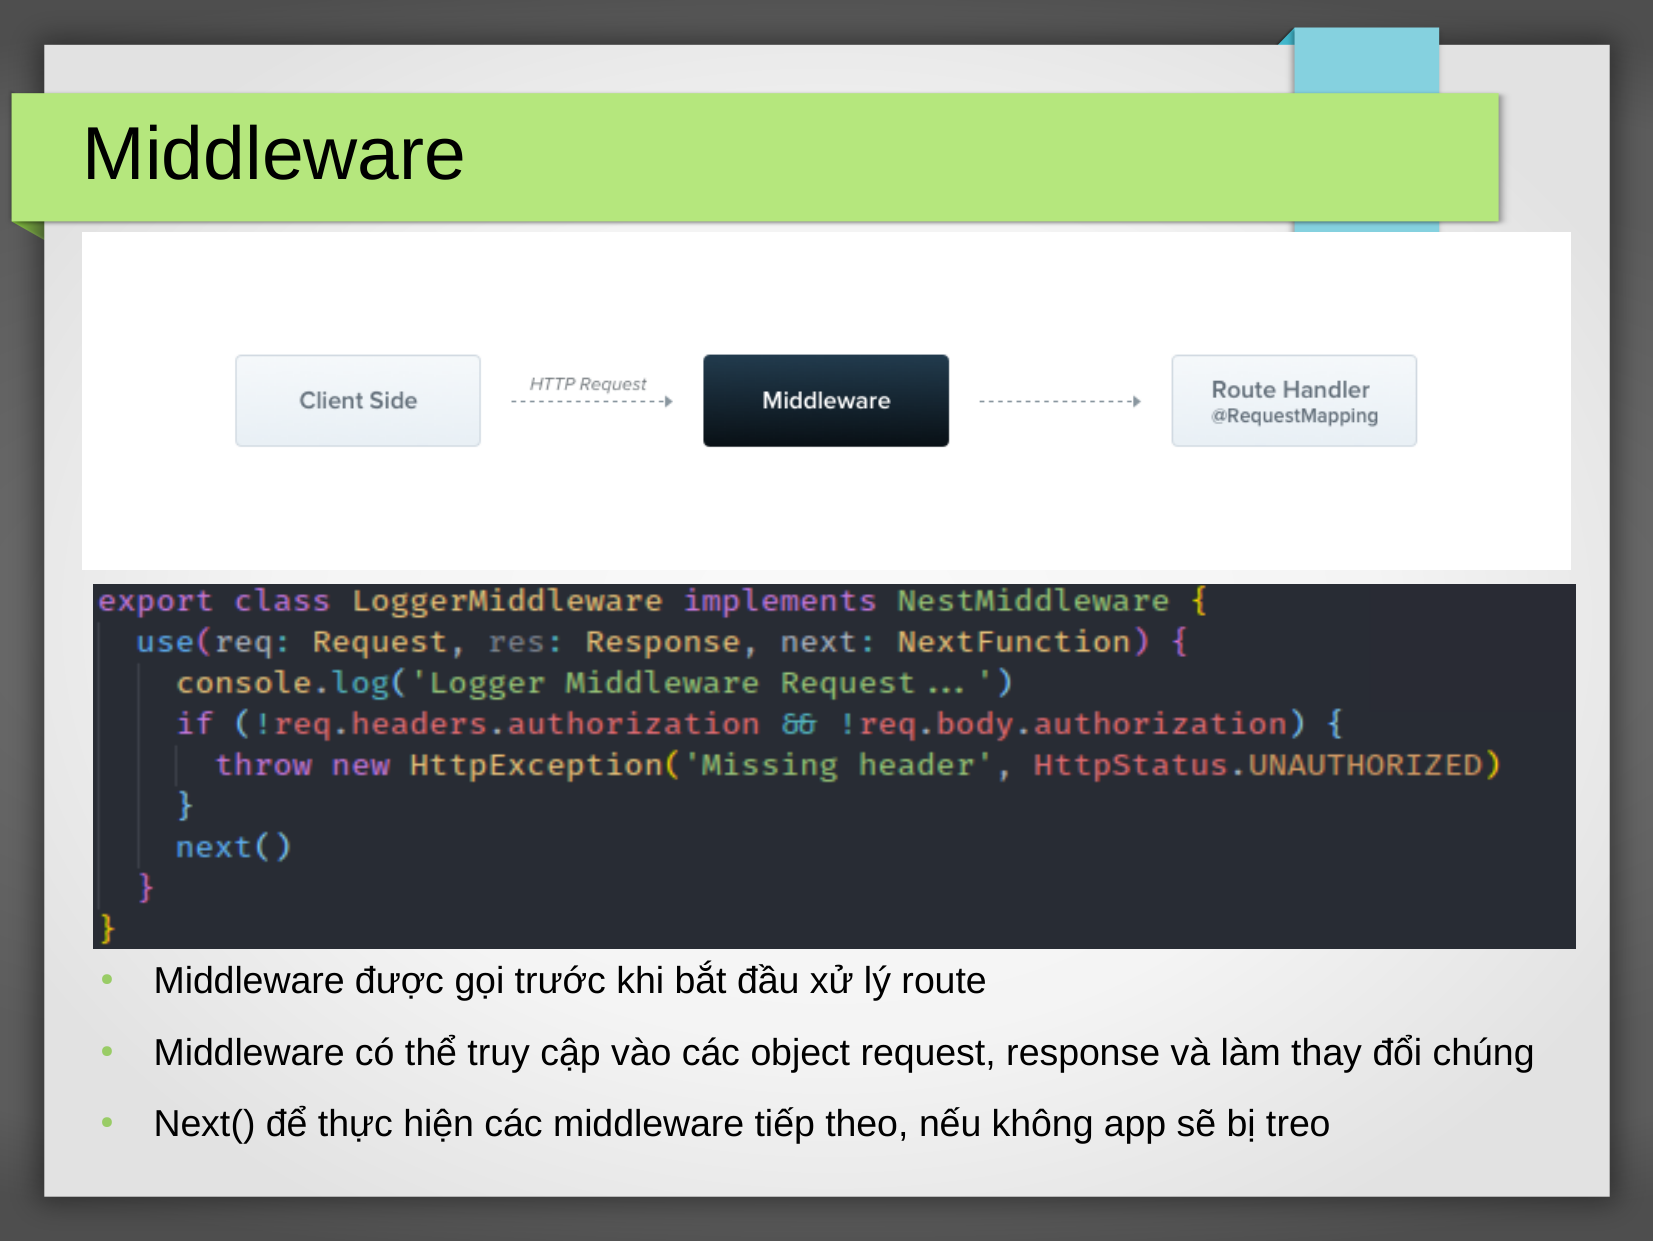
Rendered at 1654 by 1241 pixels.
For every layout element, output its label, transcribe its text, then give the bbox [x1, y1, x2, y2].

title Middleware [82, 94, 1264, 213]
picture [0, 0, 1653, 1241]
list Middleware được gọi trước khi bắt đầu xử lý route Middleware có thể truy cập vào các object request, response và làm thay đổi chúng Next() để thực hiện các middleware tiếp theo, nếu không app sẽ bị treo [82, 960, 1571, 1171]
